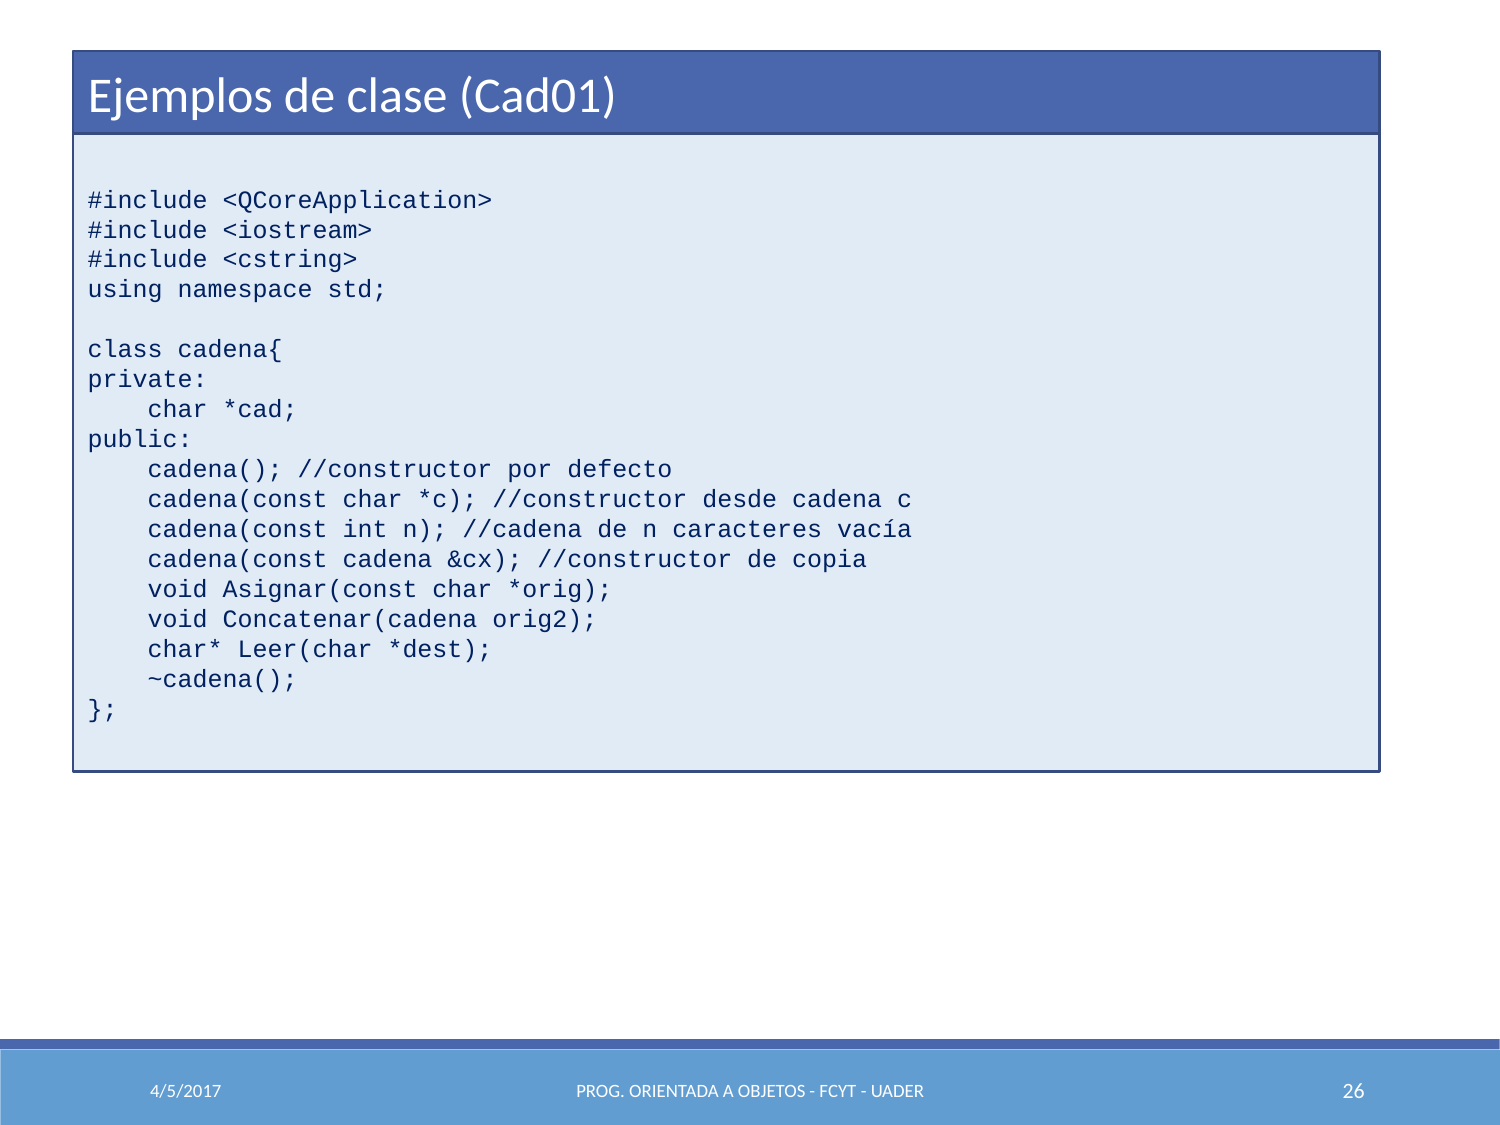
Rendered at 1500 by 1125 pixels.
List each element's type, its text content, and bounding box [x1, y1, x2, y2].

text_box Ejemplos de clase (Cad01) [73, 51, 1380, 133]
slide_number 4/5/2017 [135, 1059, 440, 1120]
footer Prog. Orientada a Objetos - FCyT - UADER [453, 1059, 1047, 1120]
text_box #include <QCoreApplication> #include <iostream> #include <cstring> using namespace std; class cadena{ private: char *cad; public: cadena(); //constructor por defecto cadena(const char *c); //constructor desde cadena c cadena(const int n); //cadena de n caracteres vacía cadena(const cadena &cx); //constructor de copia void Asignar(const char *orig); void Concatenar(cadena orig2); char* Leer(char *dest); ~cadena(); }; [72, 133, 1380, 772]
slide_number <número> [1218, 1059, 1380, 1120]
